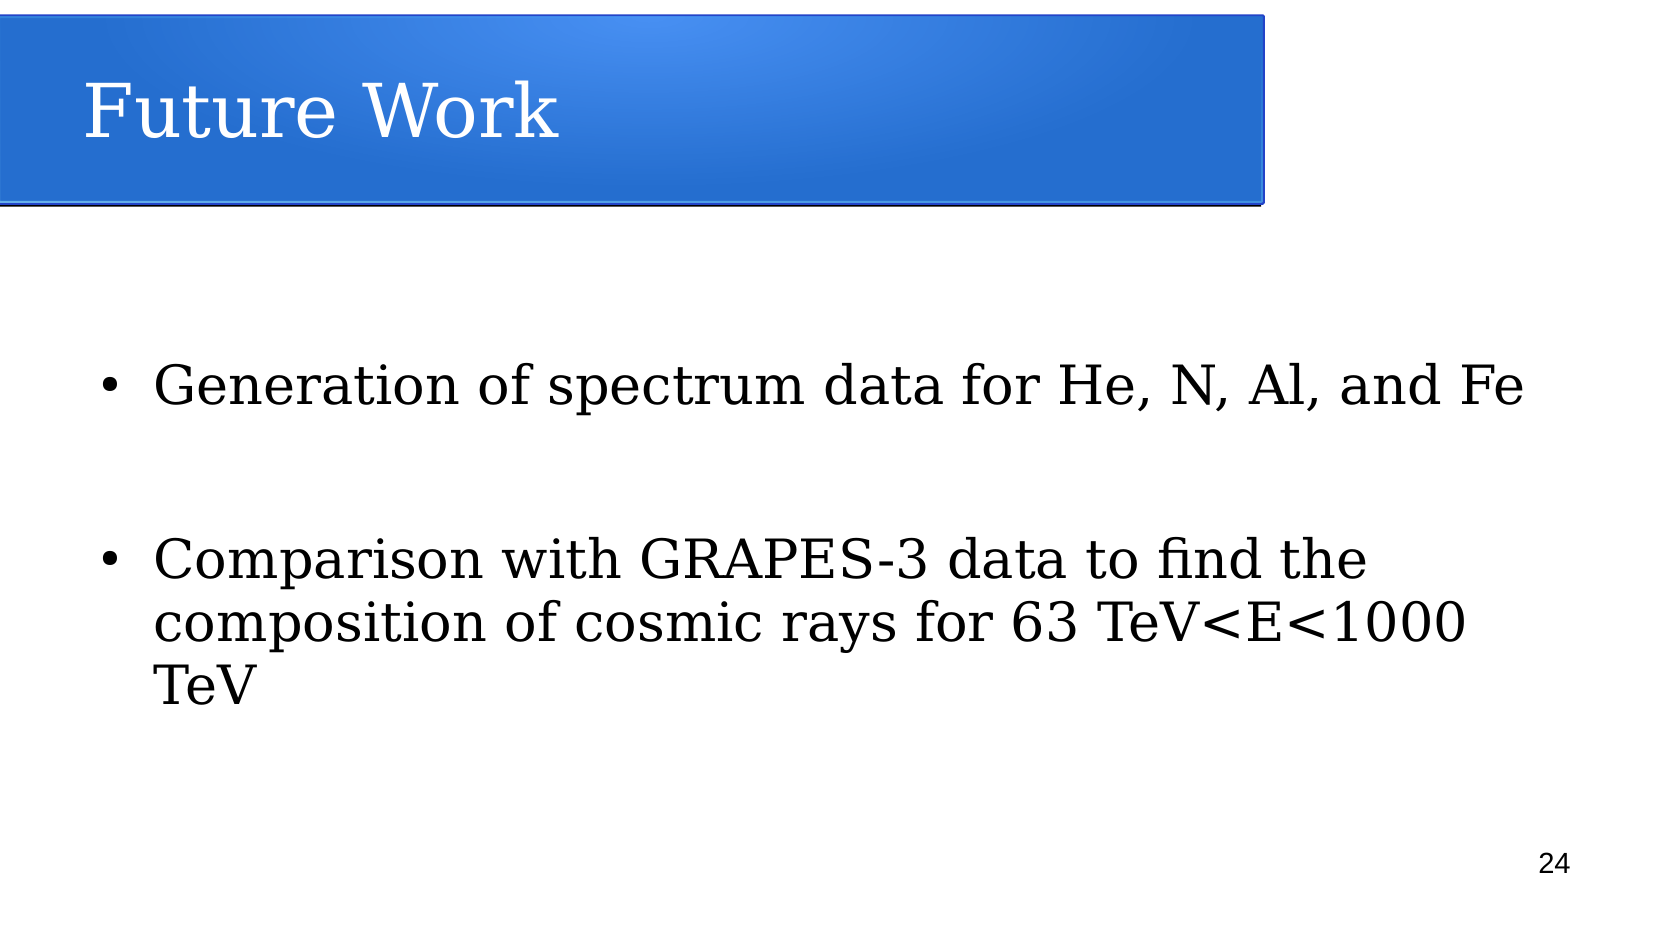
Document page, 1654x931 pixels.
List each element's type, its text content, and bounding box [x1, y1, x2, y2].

title Future Work [82, 35, 1235, 189]
list Generation of spectrum data for He, N, Al, and Fe Comparison with GRAPES-3 data to find the composition of cosmic rays for 63 TeV<E<1000 TeV [82, 354, 1571, 764]
